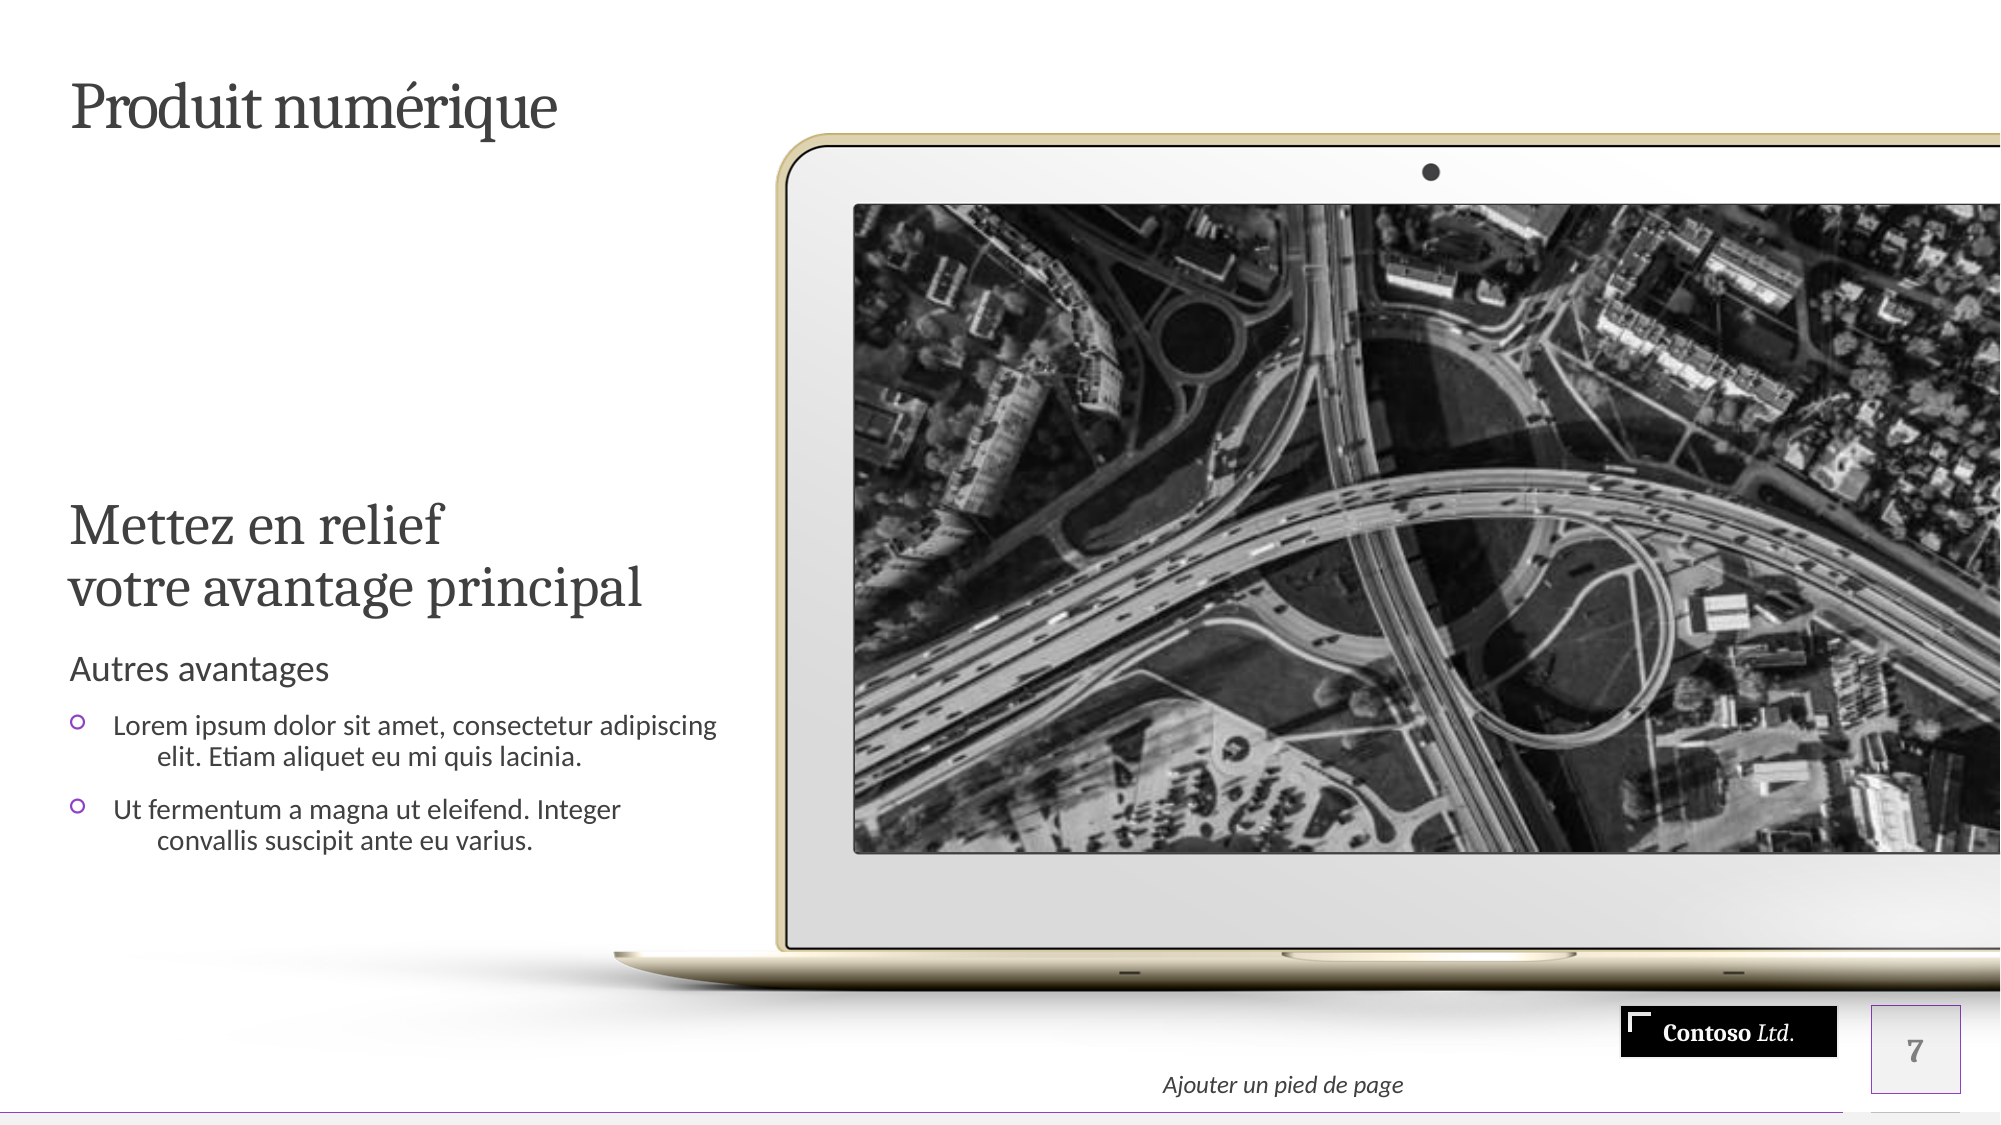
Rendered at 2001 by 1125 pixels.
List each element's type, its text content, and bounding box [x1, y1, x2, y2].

list Mettez en relief votre avantage principal [69, 420, 723, 620]
picture [855, 205, 2000, 852]
text_box Ajouter un pied de page [1163, 1064, 1839, 1099]
list Autres avantages Lorem ipsum dolor sit amet, consectetur adipiscing elit. Etiam aliquet eu mi quis lacinia. Ut fermentum a magna ut eleifend. Integer convallis suscipit ante eu varius. [69, 648, 723, 974]
title Produit numérique [70, 70, 723, 142]
text_box 7 [1871, 1019, 1960, 1080]
